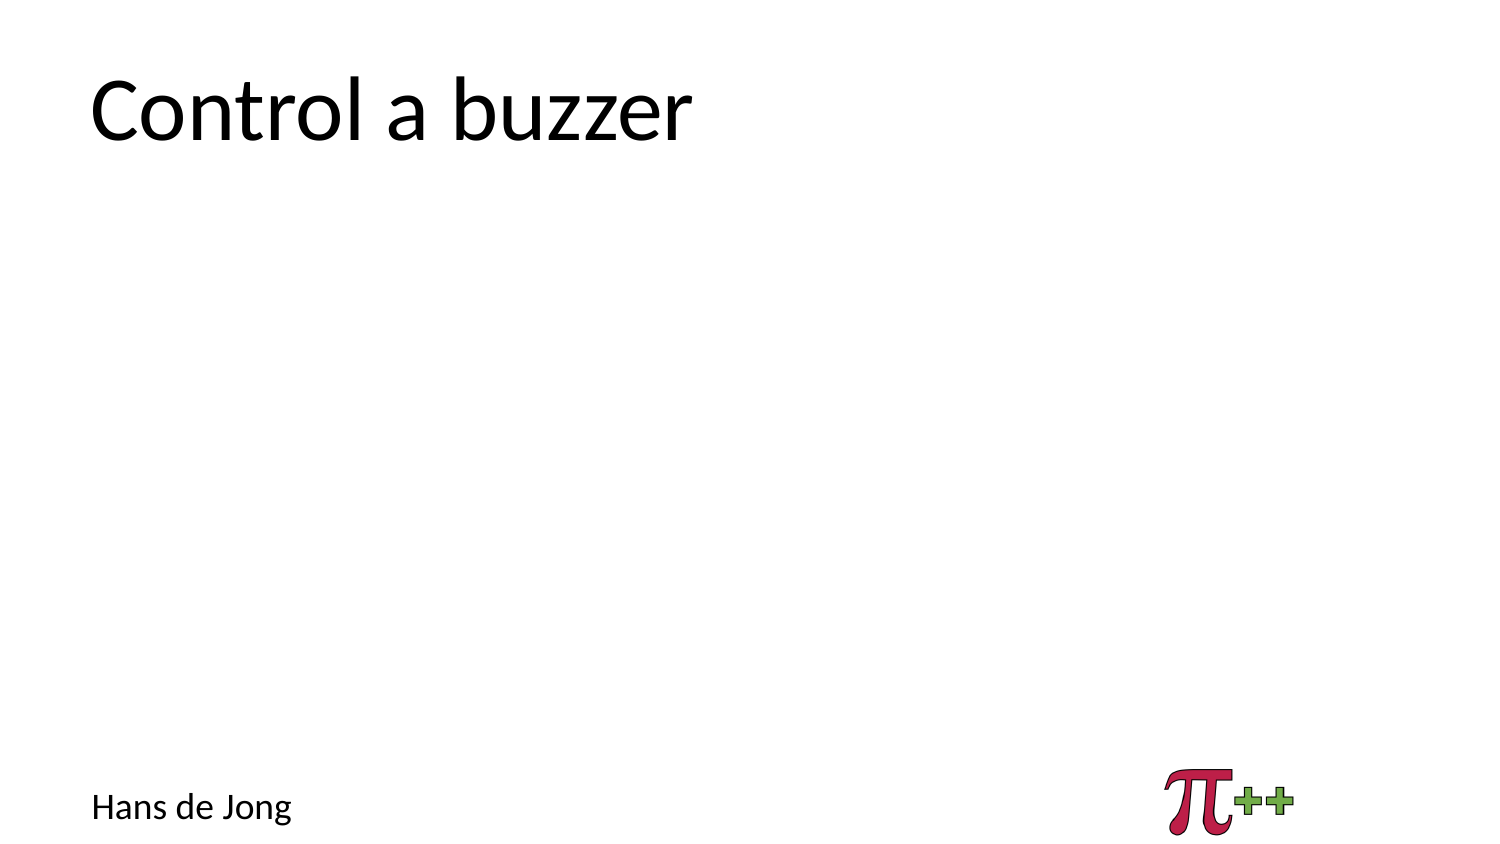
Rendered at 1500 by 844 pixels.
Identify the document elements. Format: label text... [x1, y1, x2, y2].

title Control a buzzer [75, 33, 1426, 175]
